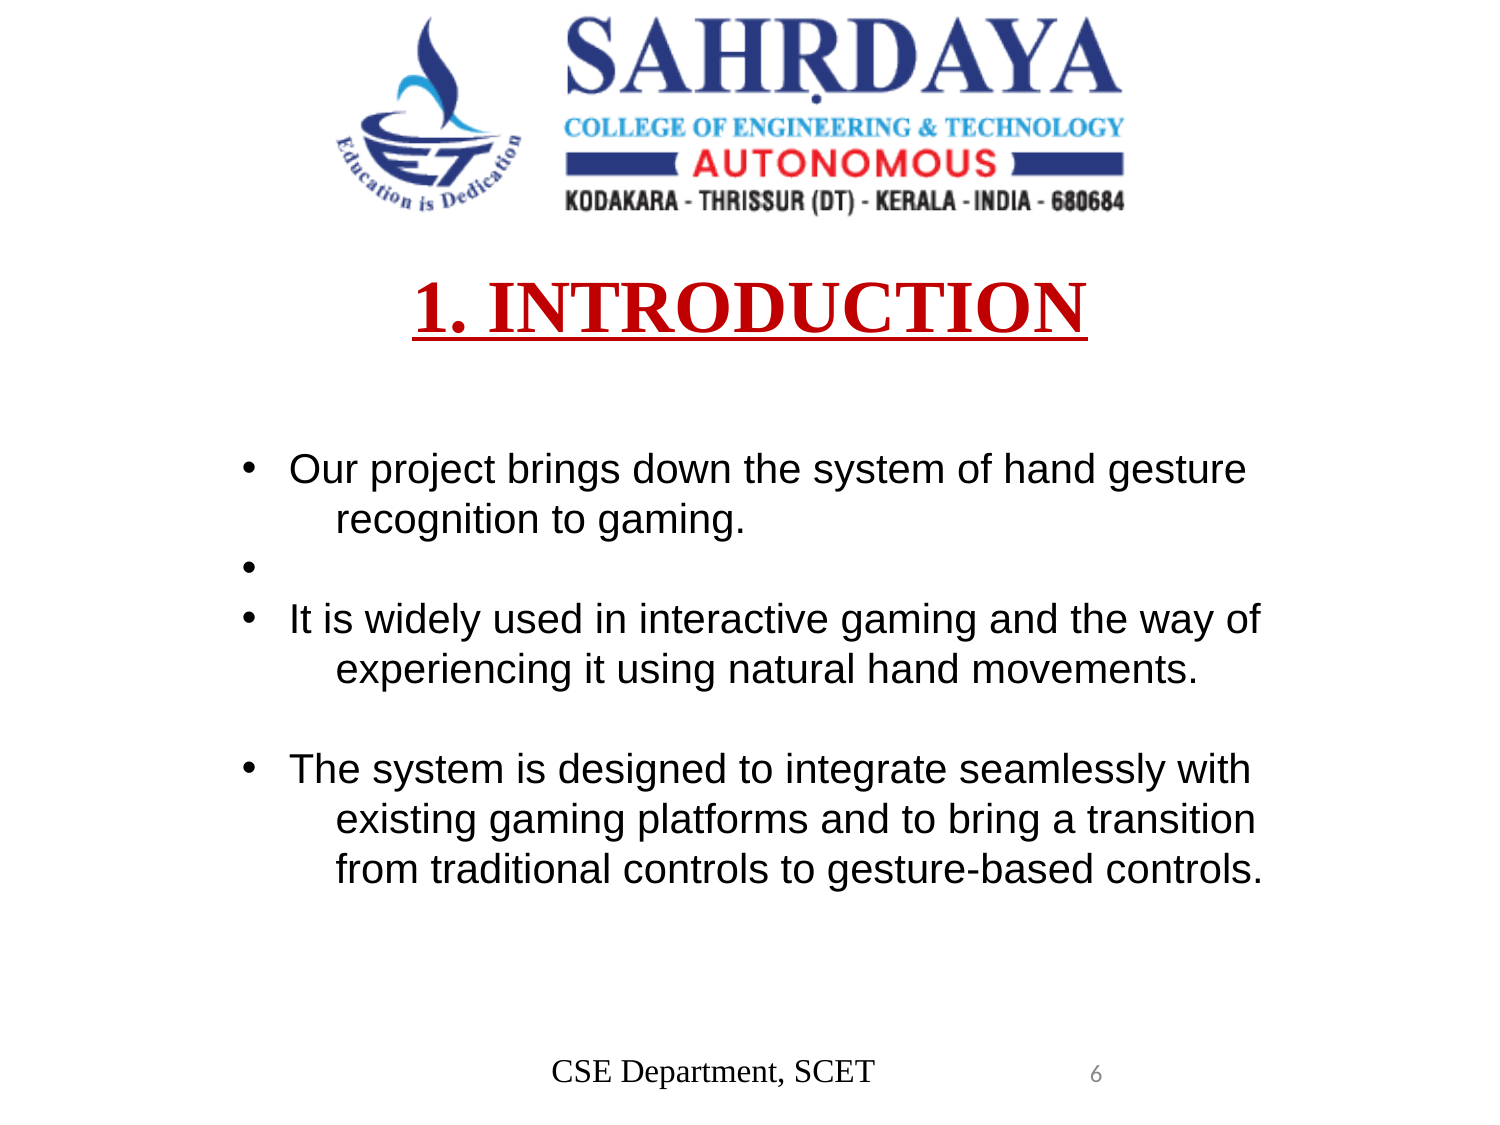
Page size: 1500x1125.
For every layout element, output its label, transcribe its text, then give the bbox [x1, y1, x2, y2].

picture [282, 0, 1175, 253]
text_box 1. INTRODUCTION [75, 249, 1426, 330]
text_box Our project brings down the system of hand gesture recognition to gaming. It is widely used in interactive gaming and the way of experiencing it using natural hand movements. The system is designed to integrate seamlessly with existing gaming platforms and to bring a transition from traditional controls to gesture-based controls. [226, 434, 1282, 904]
text_box [1074, 1042, 1426, 1103]
text_box CSE Department, SCET [312, 1037, 1201, 1099]
